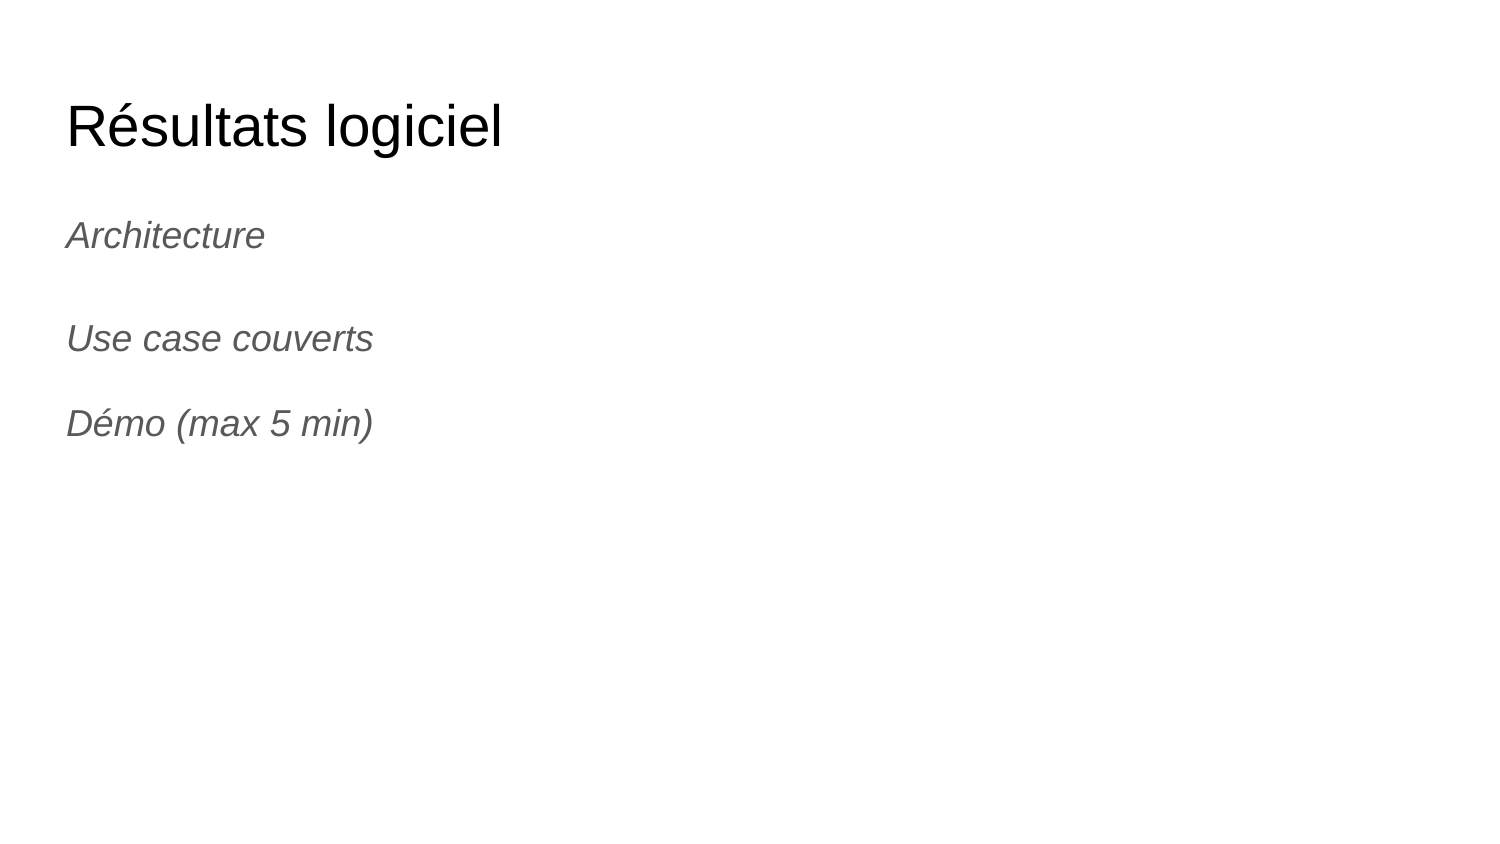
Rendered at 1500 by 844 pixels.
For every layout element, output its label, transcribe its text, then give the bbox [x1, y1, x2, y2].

title Résultats logiciel [51, 72, 1449, 167]
list Architecture Use case couverts Démo (max 5 min) [51, 189, 1449, 750]
